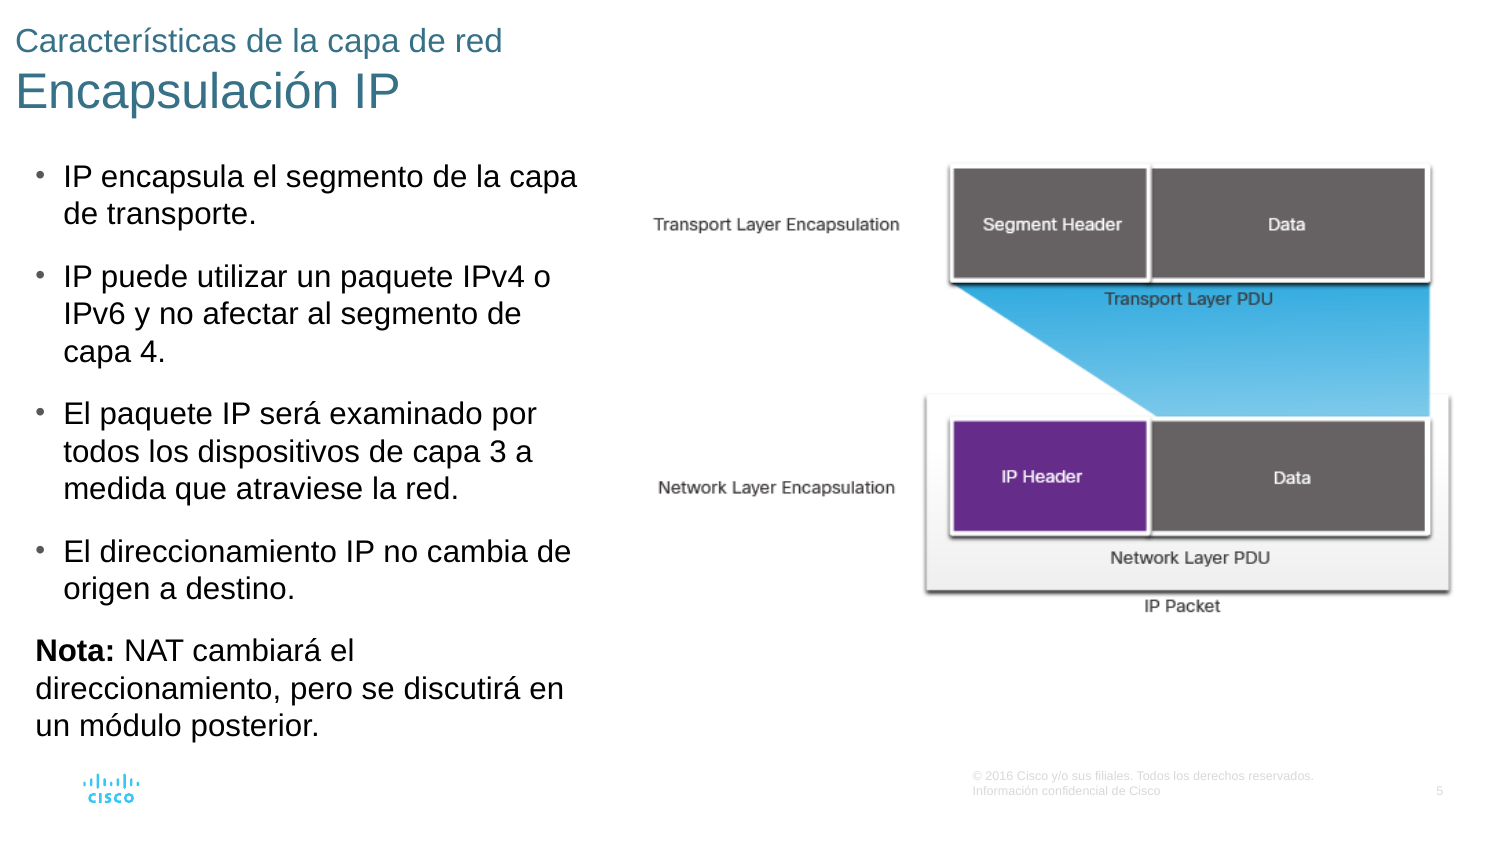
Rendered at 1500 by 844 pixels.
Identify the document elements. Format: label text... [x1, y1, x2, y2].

list IP encapsula el segmento de la capa de transporte. IP puede utilizar un paquete IPv4 o IPv6 y no afectar al segmento de capa 4. El paquete IP será examinado por todos los dispositivos de capa 3 a medida que atraviese la red. El direccionamiento IP no cambia de origen a destino. Nota: NAT cambiará el direccionamiento, pero se discutirá en un módulo posterior. [20, 148, 628, 767]
title Características de la capa de red Encapsulación IP [0, 6, 1500, 131]
picture [627, 148, 1469, 626]
